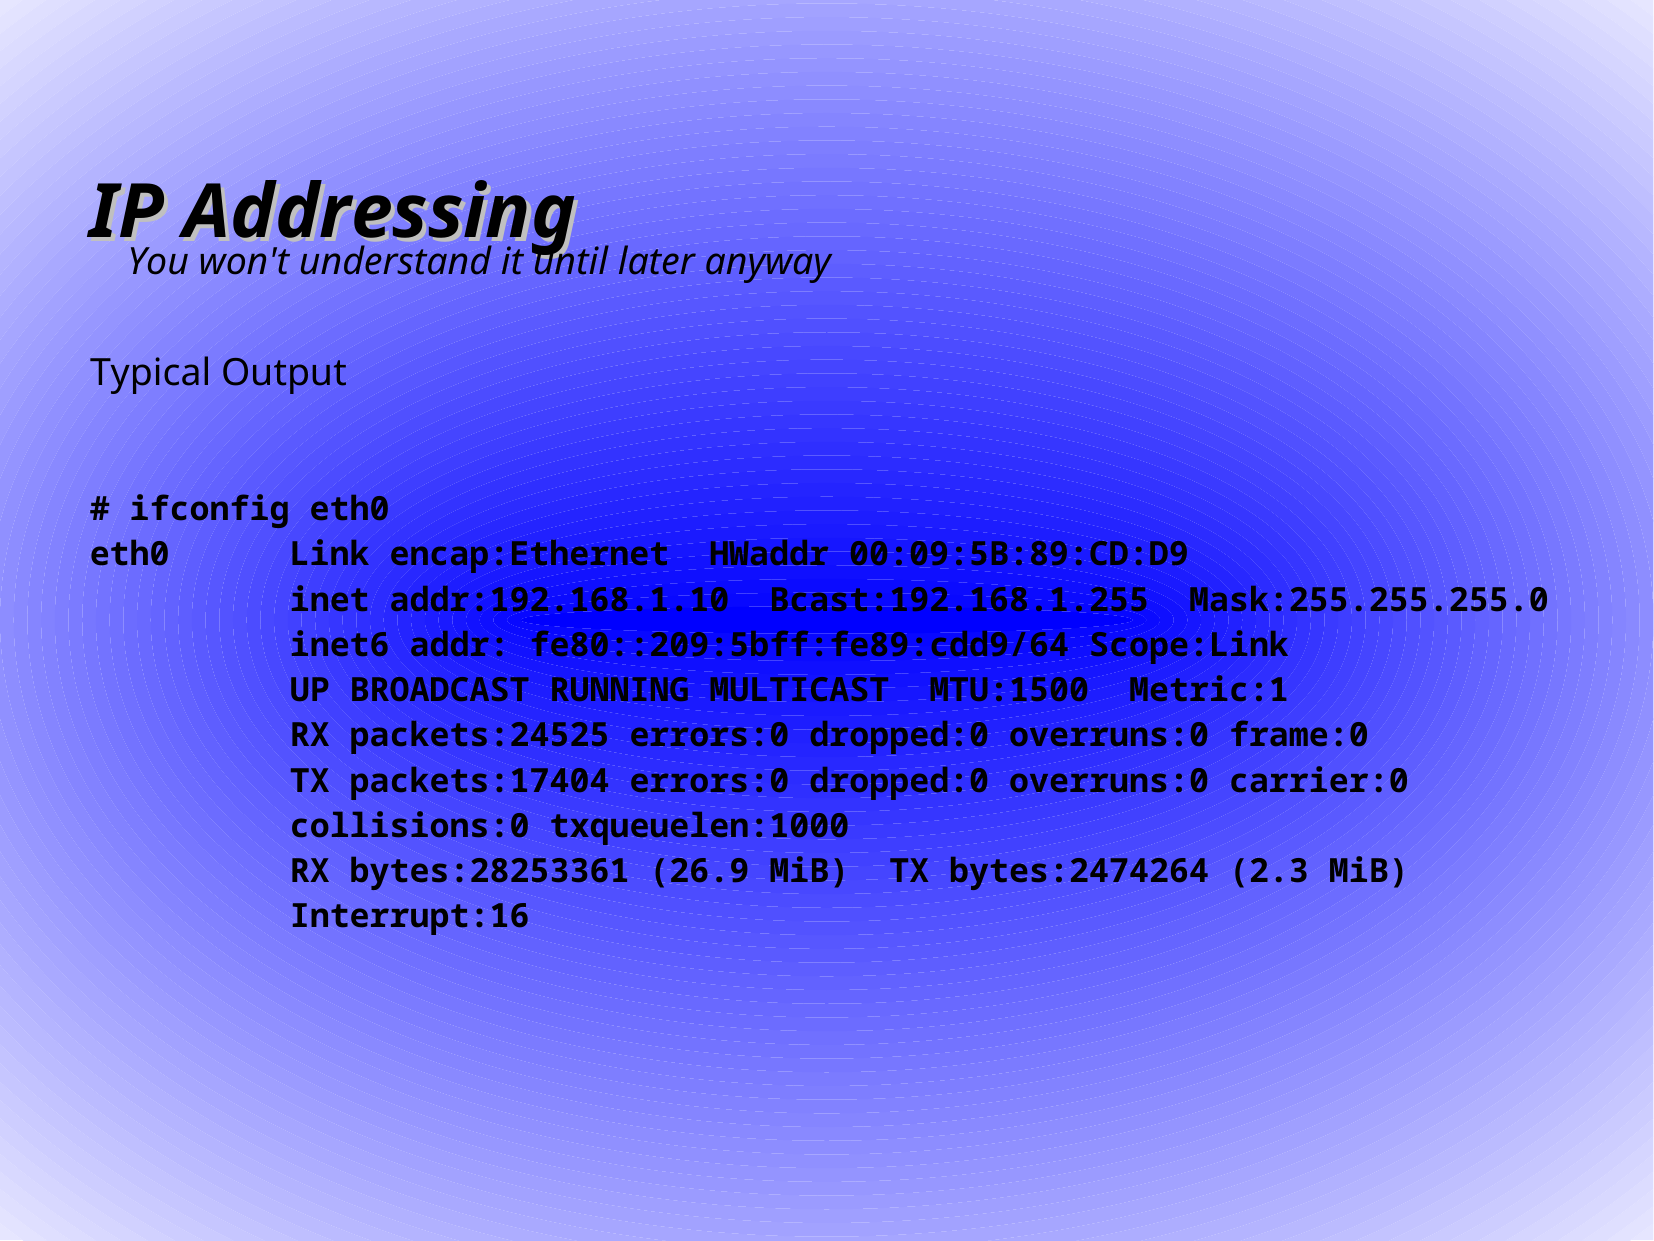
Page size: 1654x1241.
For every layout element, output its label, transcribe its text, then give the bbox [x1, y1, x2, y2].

text_box # ifconfig eth0 eth0 Link encap:Ethernet HWaddr 00:09:5B:89:CD:D9 inet addr:192.168.1.10 Bcast:192.168.1.255 Mask:255.255.255.0 inet6 addr: fe80::209:5bff:fe89:cdd9/64 Scope:Link UP BROADCAST RUNNING MULTICAST MTU:1500 Metric:1 RX packets:24525 errors:0 dropped:0 overruns:0 frame:0 TX packets:17404 errors:0 dropped:0 overruns:0 carrier:0 collisions:0 txqueuelen:1000 RX bytes:28253361 (26.9 MiB) TX bytes:2474264 (2.3 MiB) Interrupt:16 [75, 477, 1576, 1138]
text_box You won't understand it until later anyway [112, 226, 1126, 301]
text_box Typical Output [75, 337, 638, 413]
text_box IP Addressing [75, 150, 1051, 262]
